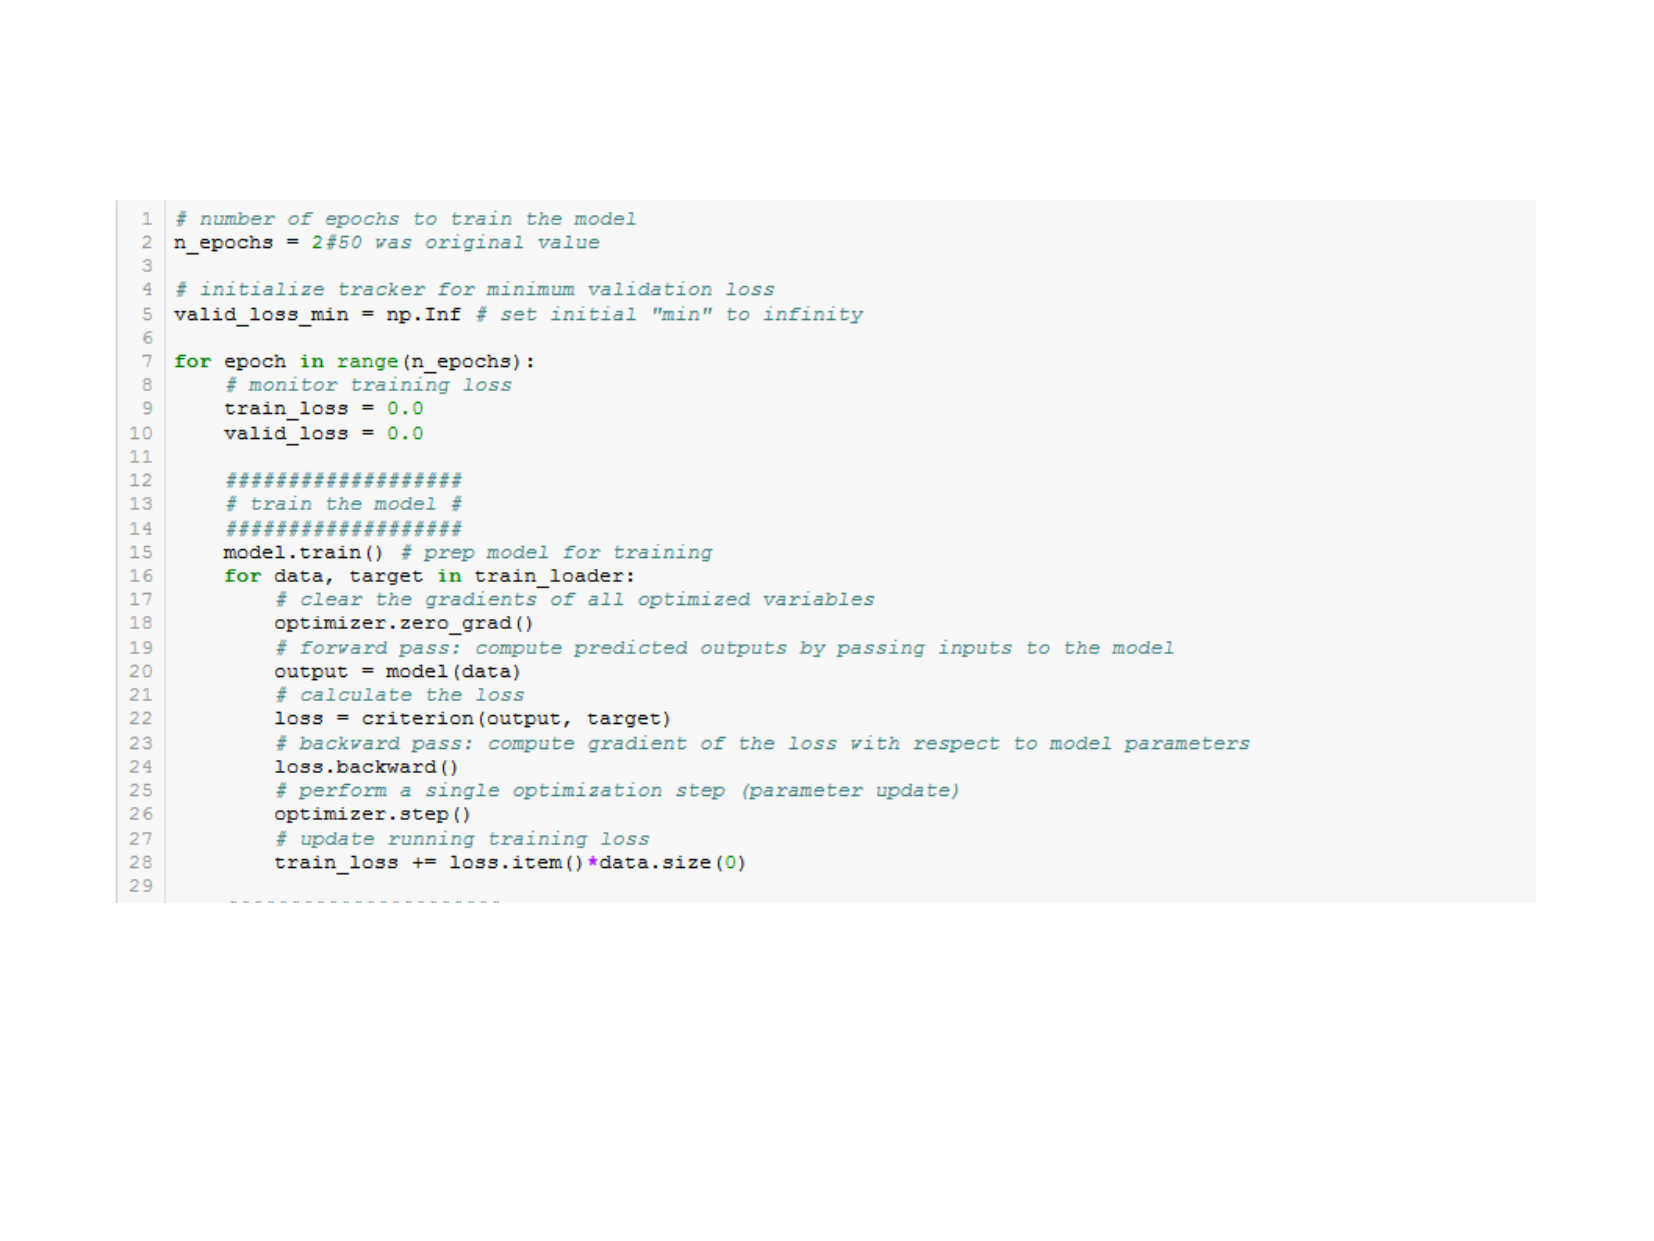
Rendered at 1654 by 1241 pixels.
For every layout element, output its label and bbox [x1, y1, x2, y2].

picture [113, 200, 1536, 903]
